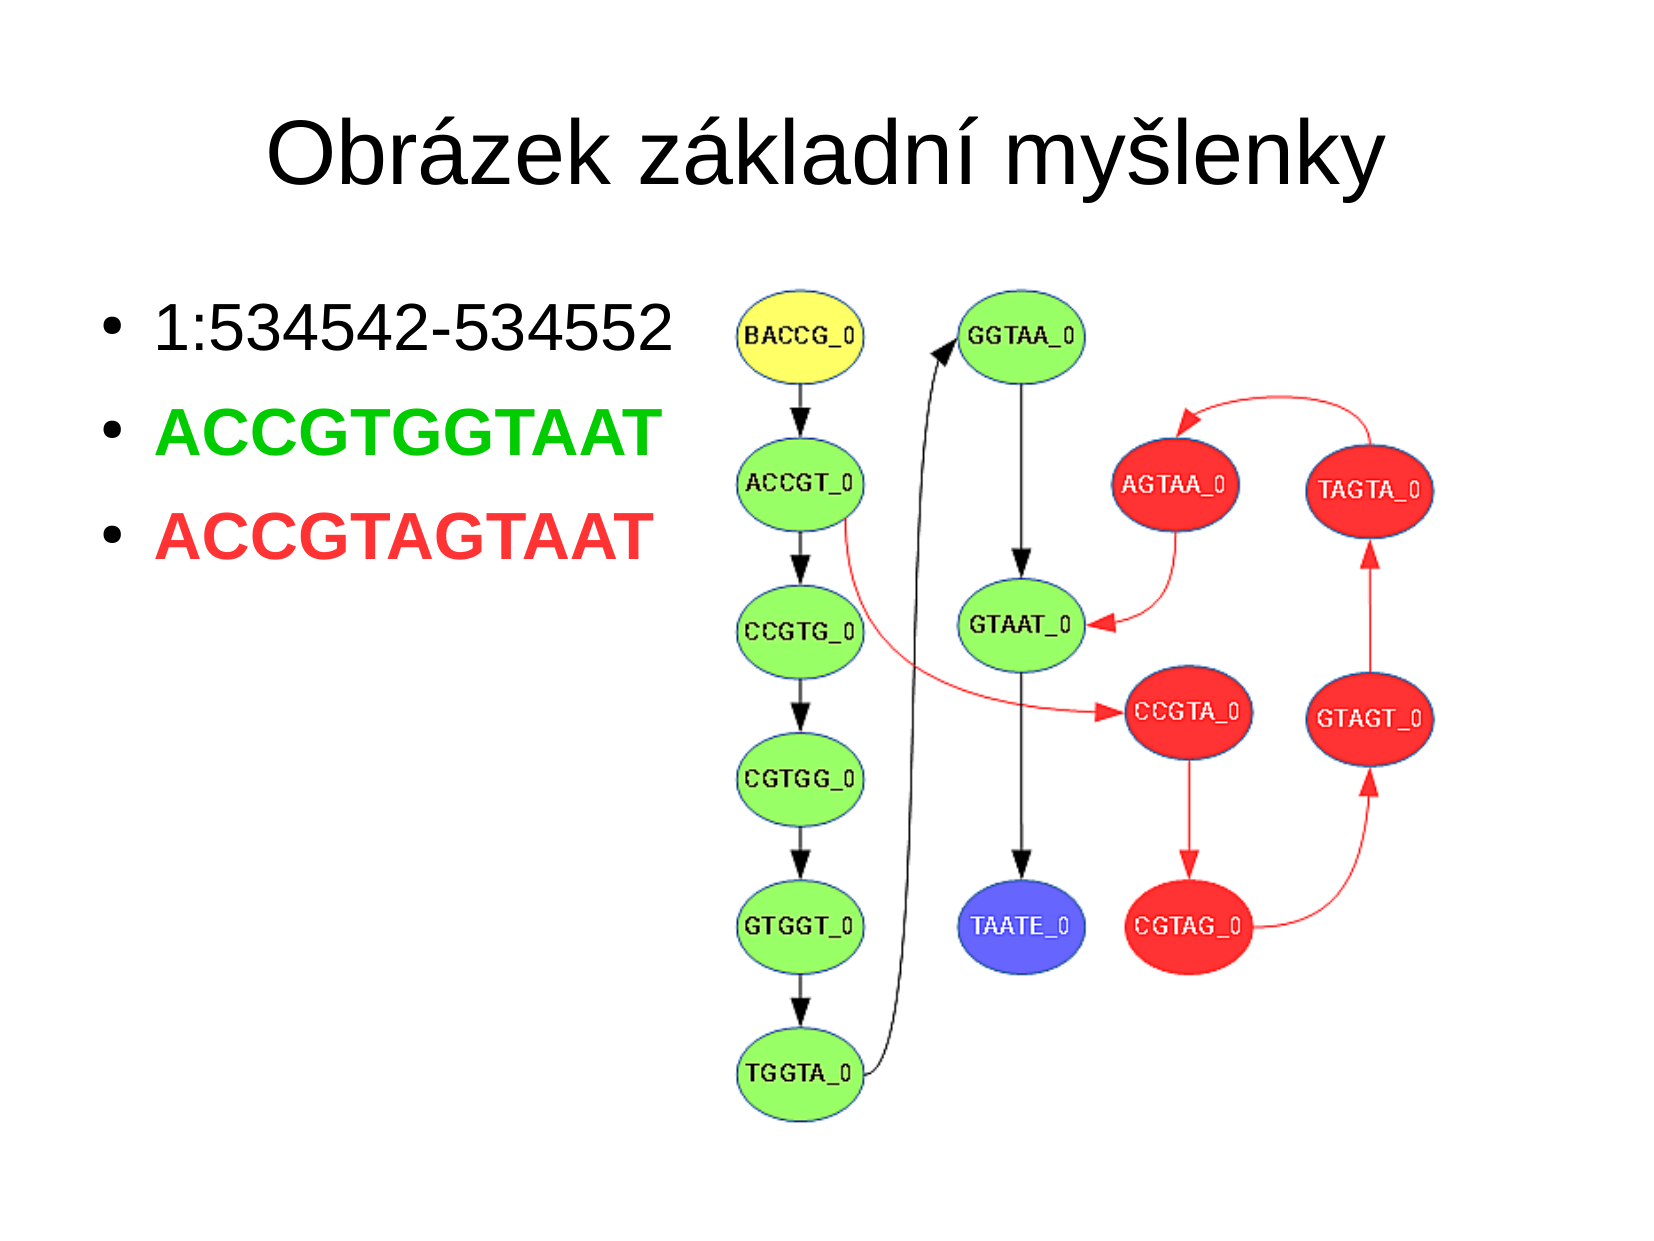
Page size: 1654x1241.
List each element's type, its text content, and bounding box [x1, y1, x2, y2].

picture [682, 229, 1453, 1135]
title Obrázek základní myšlenky [82, 49, 1571, 257]
list 1:534542-534552 ACCGTGGTAAT ACCGTAGTAAT [82, 290, 1571, 1182]
